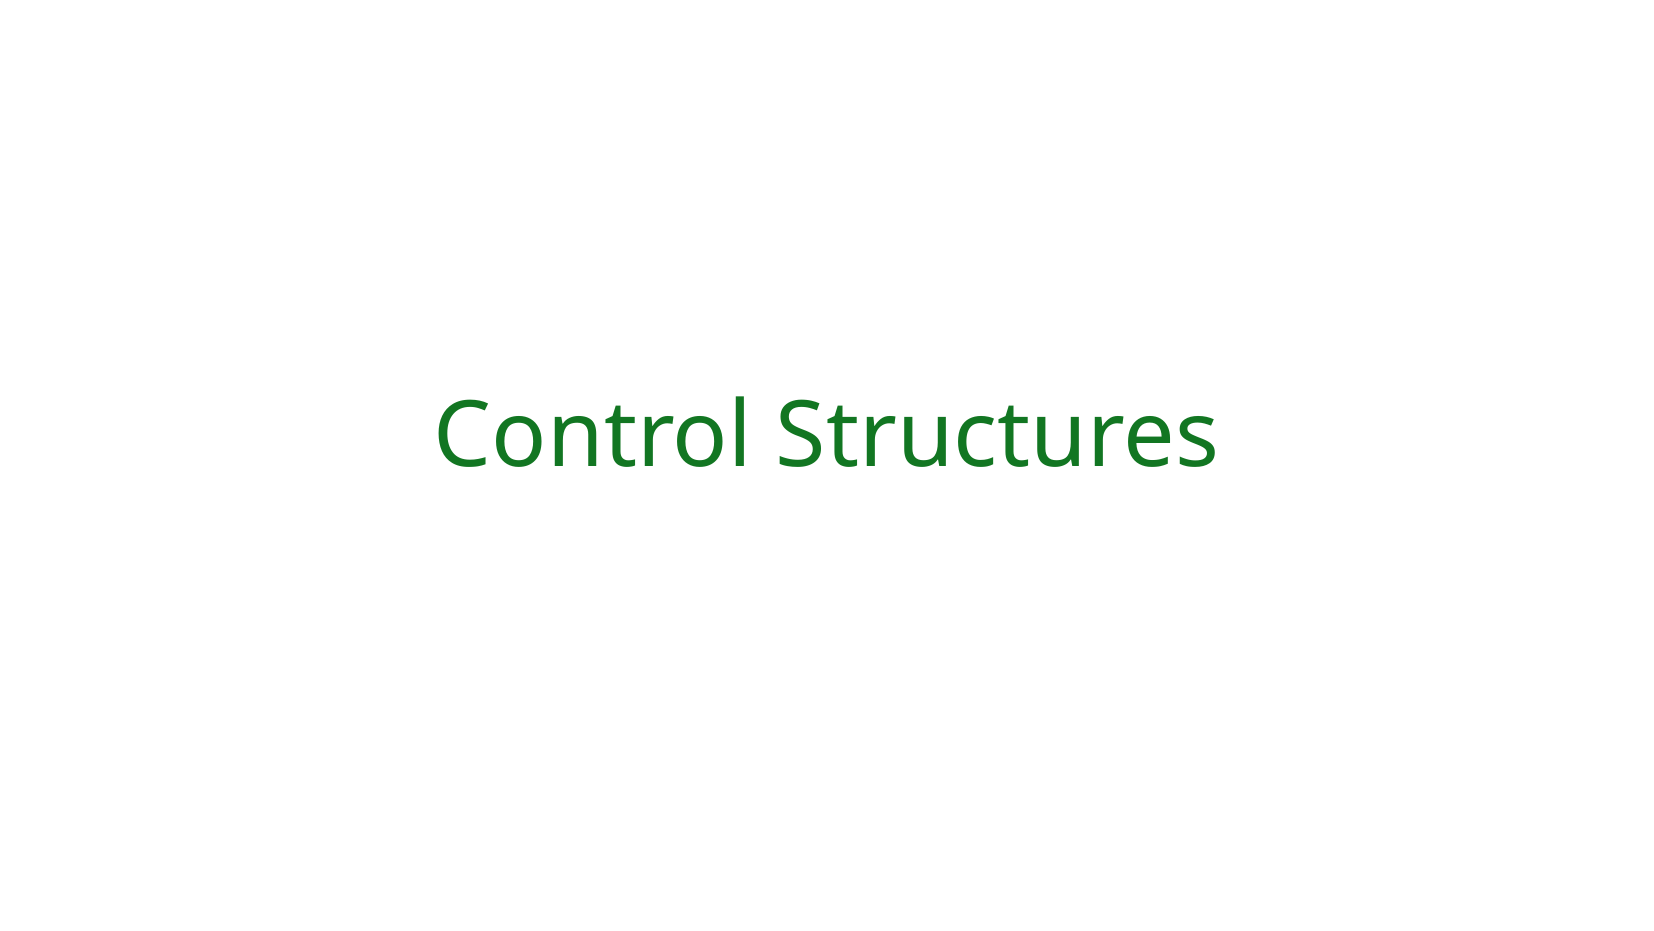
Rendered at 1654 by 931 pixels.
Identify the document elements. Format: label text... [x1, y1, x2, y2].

subtitle Control Structures [82, 37, 1571, 826]
